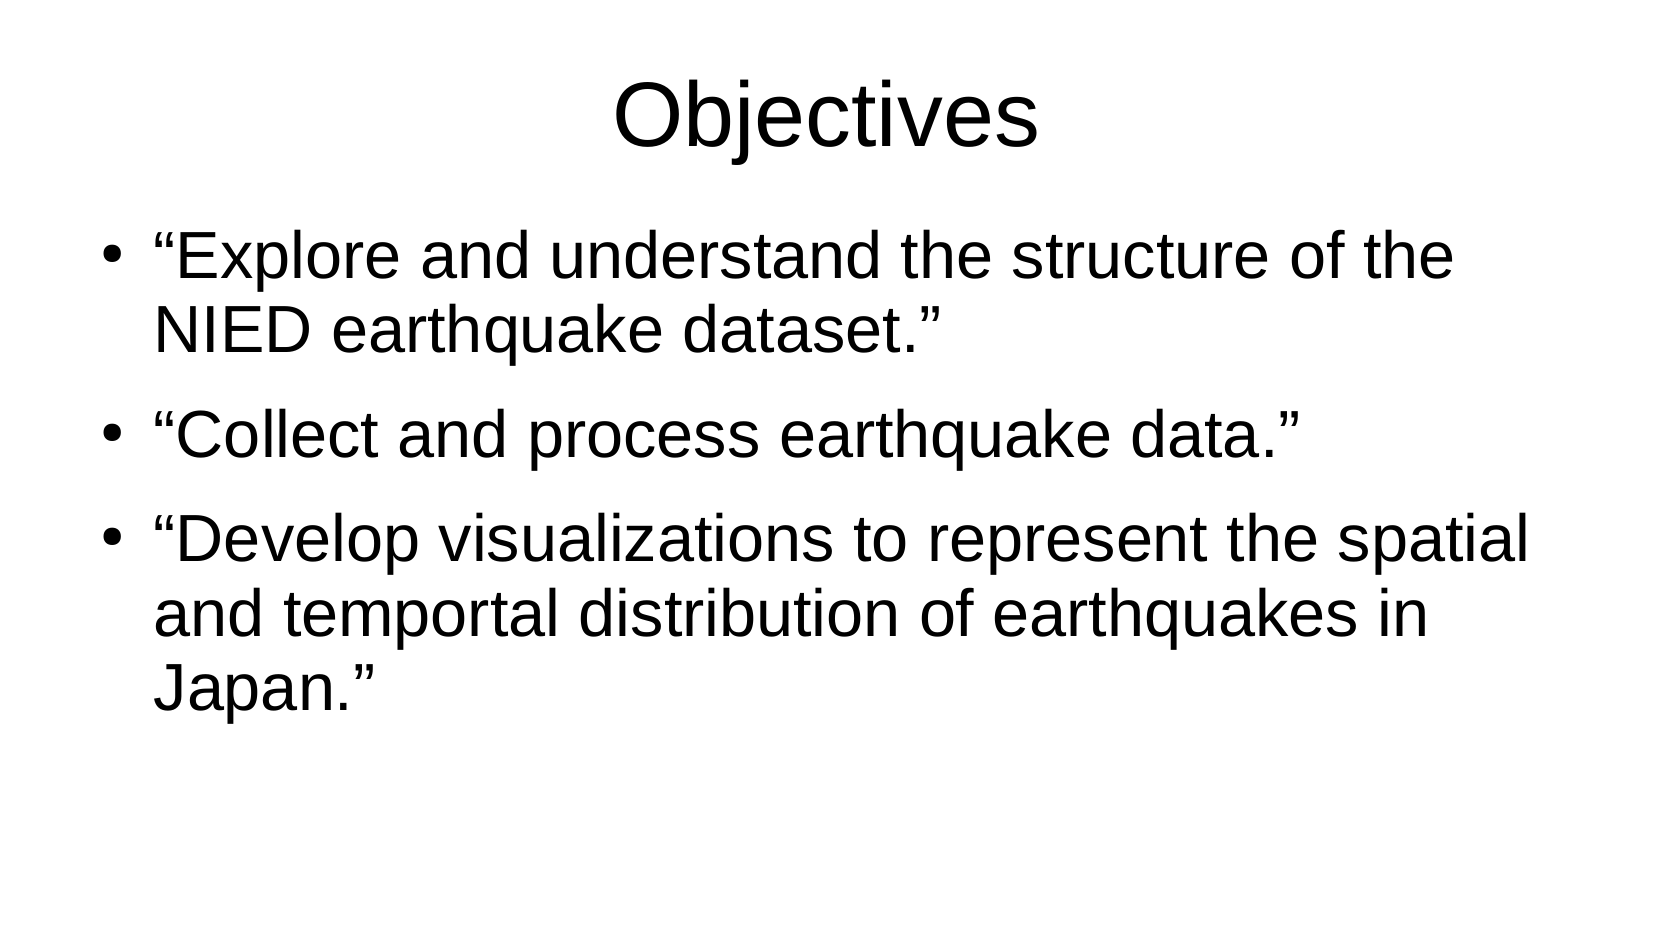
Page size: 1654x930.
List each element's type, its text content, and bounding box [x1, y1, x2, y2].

list “Explore and understand the structure of the NIED earthquake dataset.” “Collect and process earthquake data.” “Develop visualizations to represent the spatial and temportal distribution of earthquakes in Japan.” [82, 217, 1571, 757]
title Objectives [82, 37, 1571, 193]
